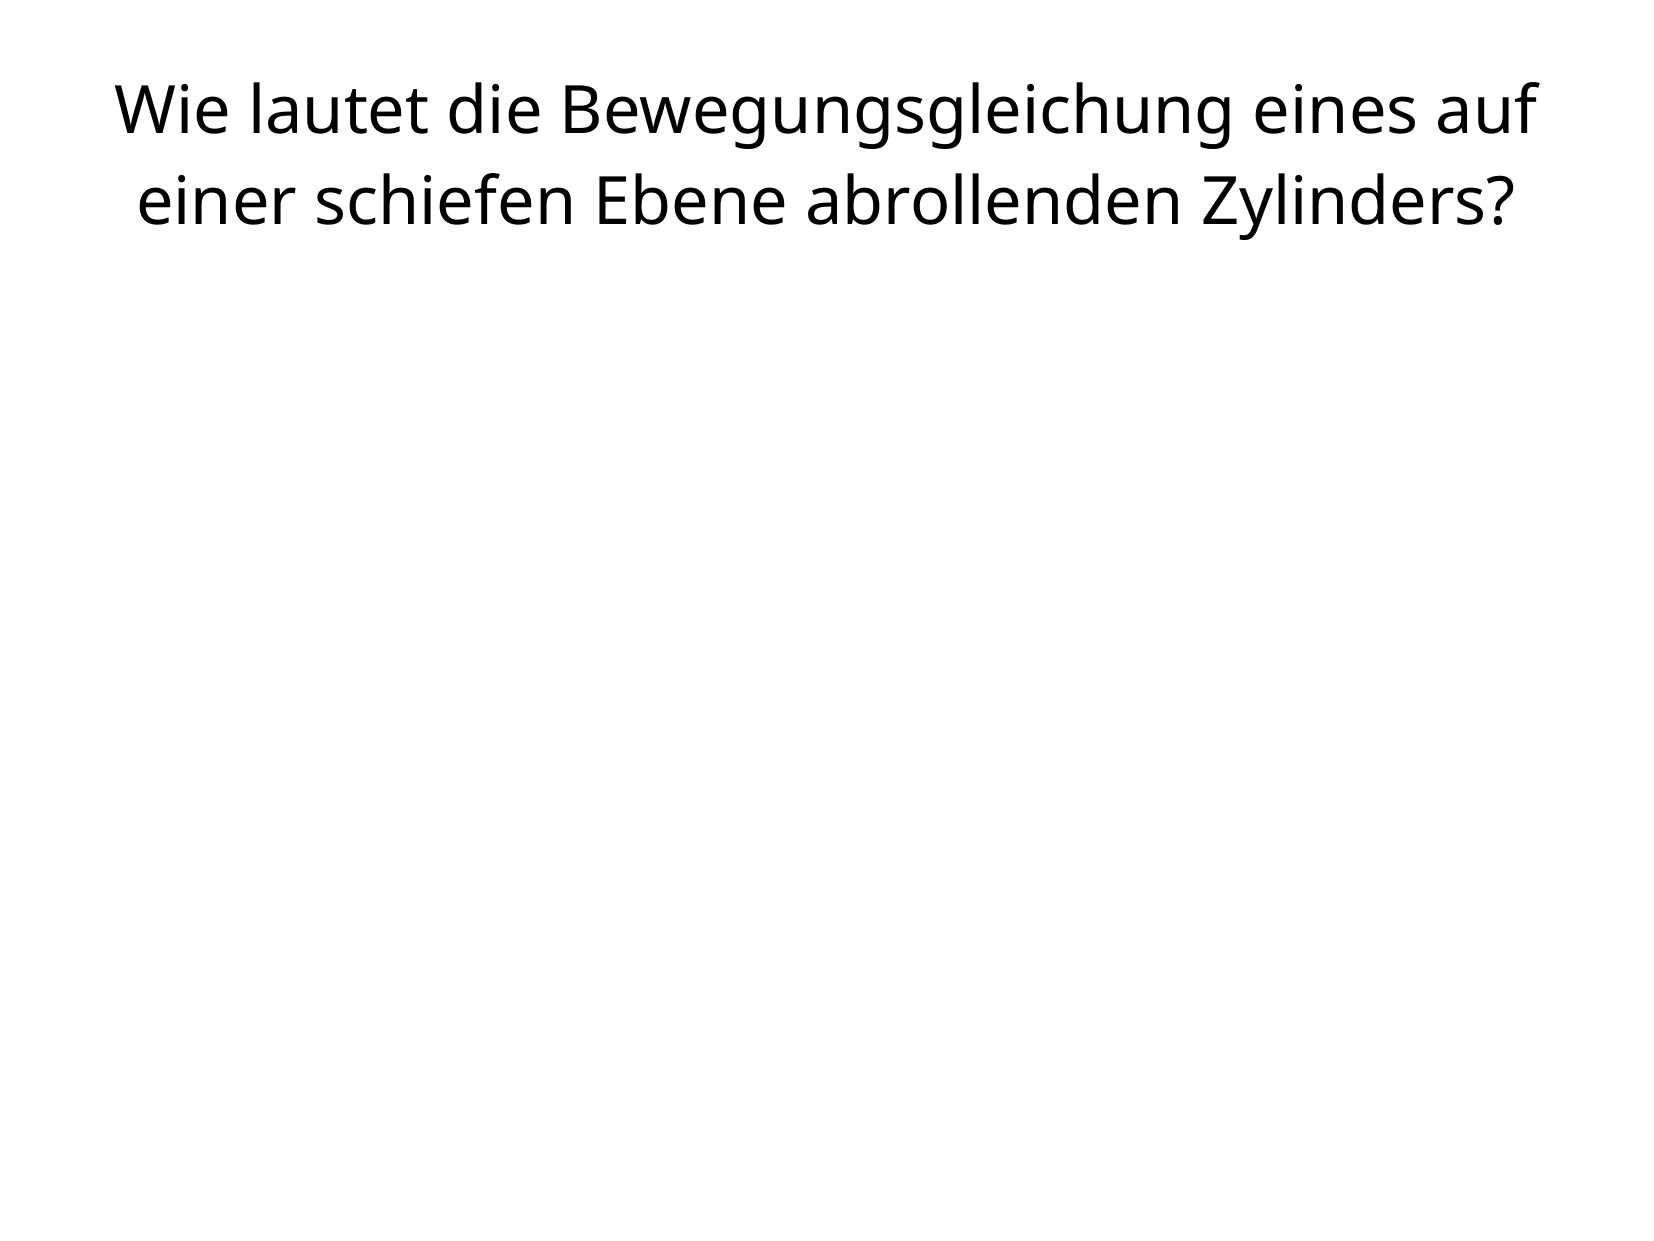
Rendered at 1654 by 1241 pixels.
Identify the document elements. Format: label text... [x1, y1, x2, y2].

title Wie lautet die Bewegungsgleichung eines auf einer schiefen Ebene abrollenden Zylinders? [82, 49, 1571, 257]
